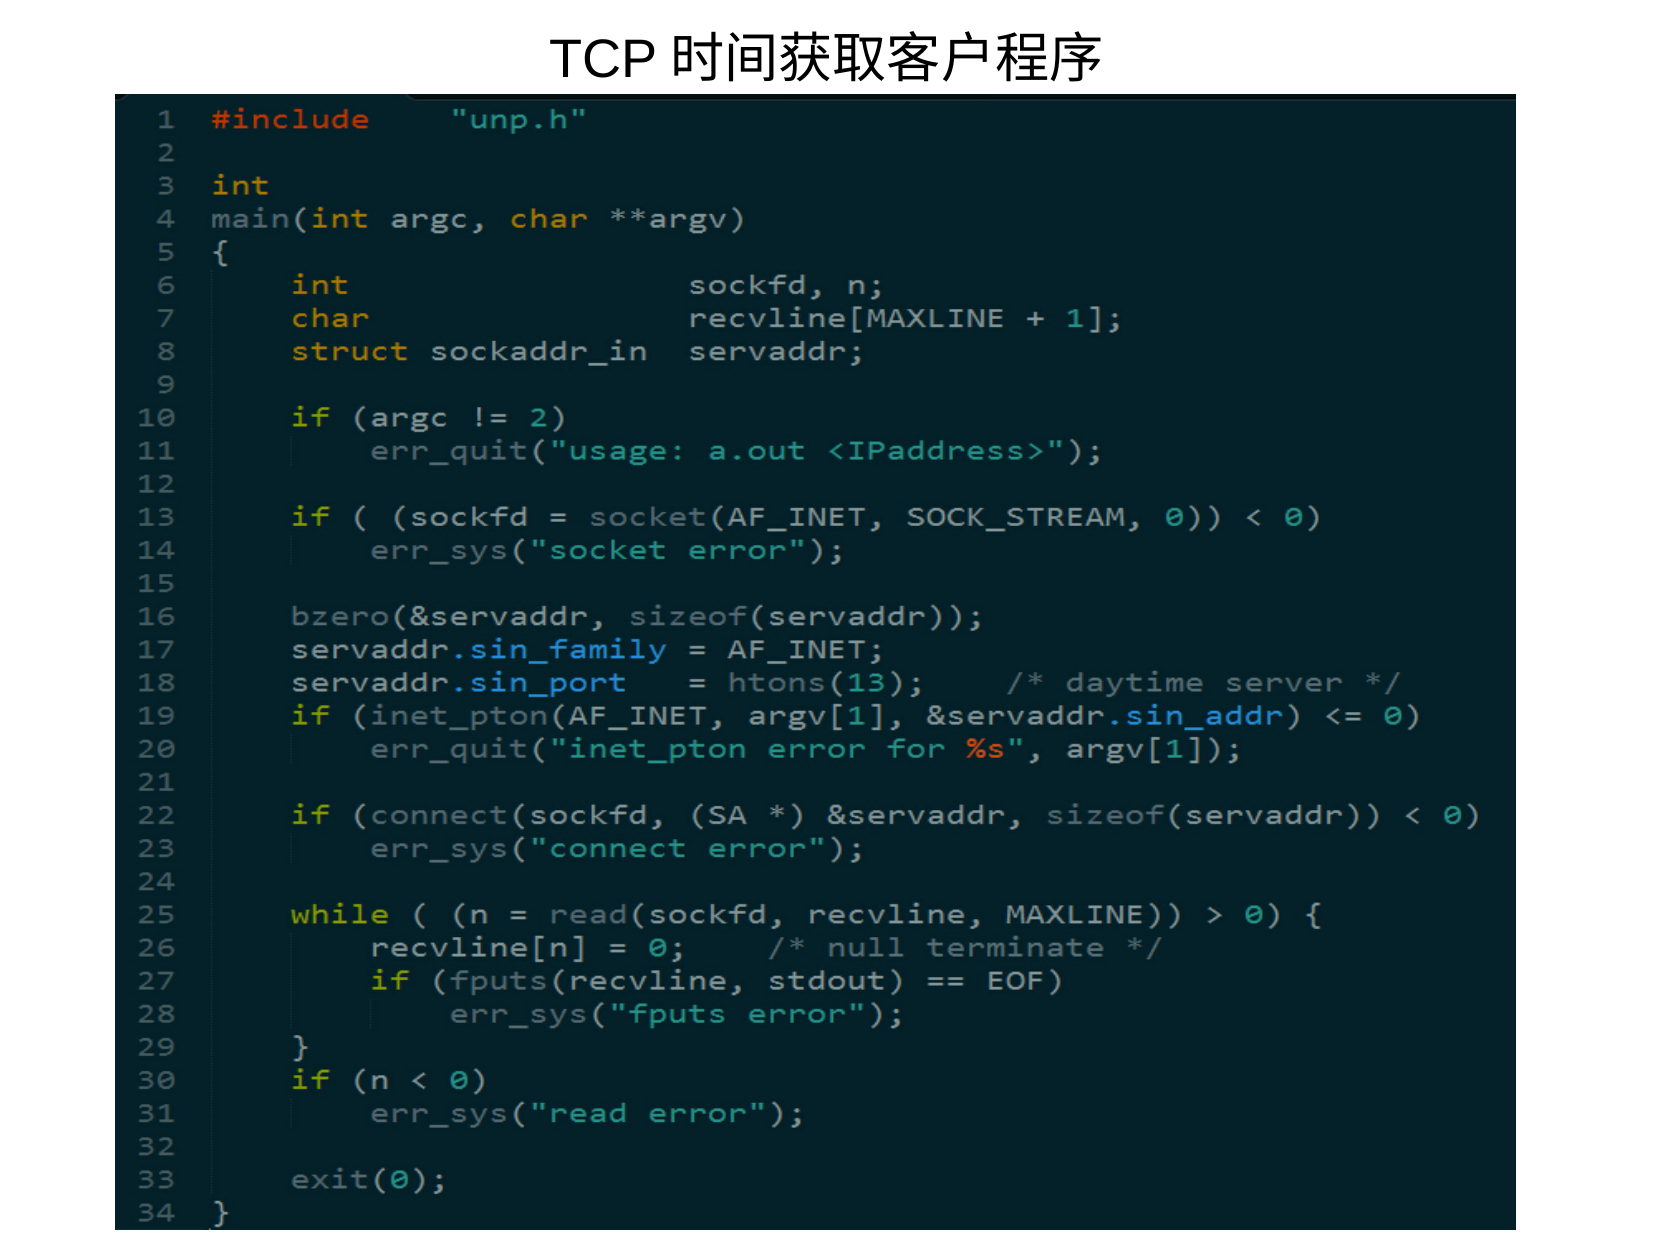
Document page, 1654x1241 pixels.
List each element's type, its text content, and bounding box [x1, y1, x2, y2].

title TCP时间获取客户程序 [82, 0, 1571, 257]
picture [115, 94, 1516, 1231]
